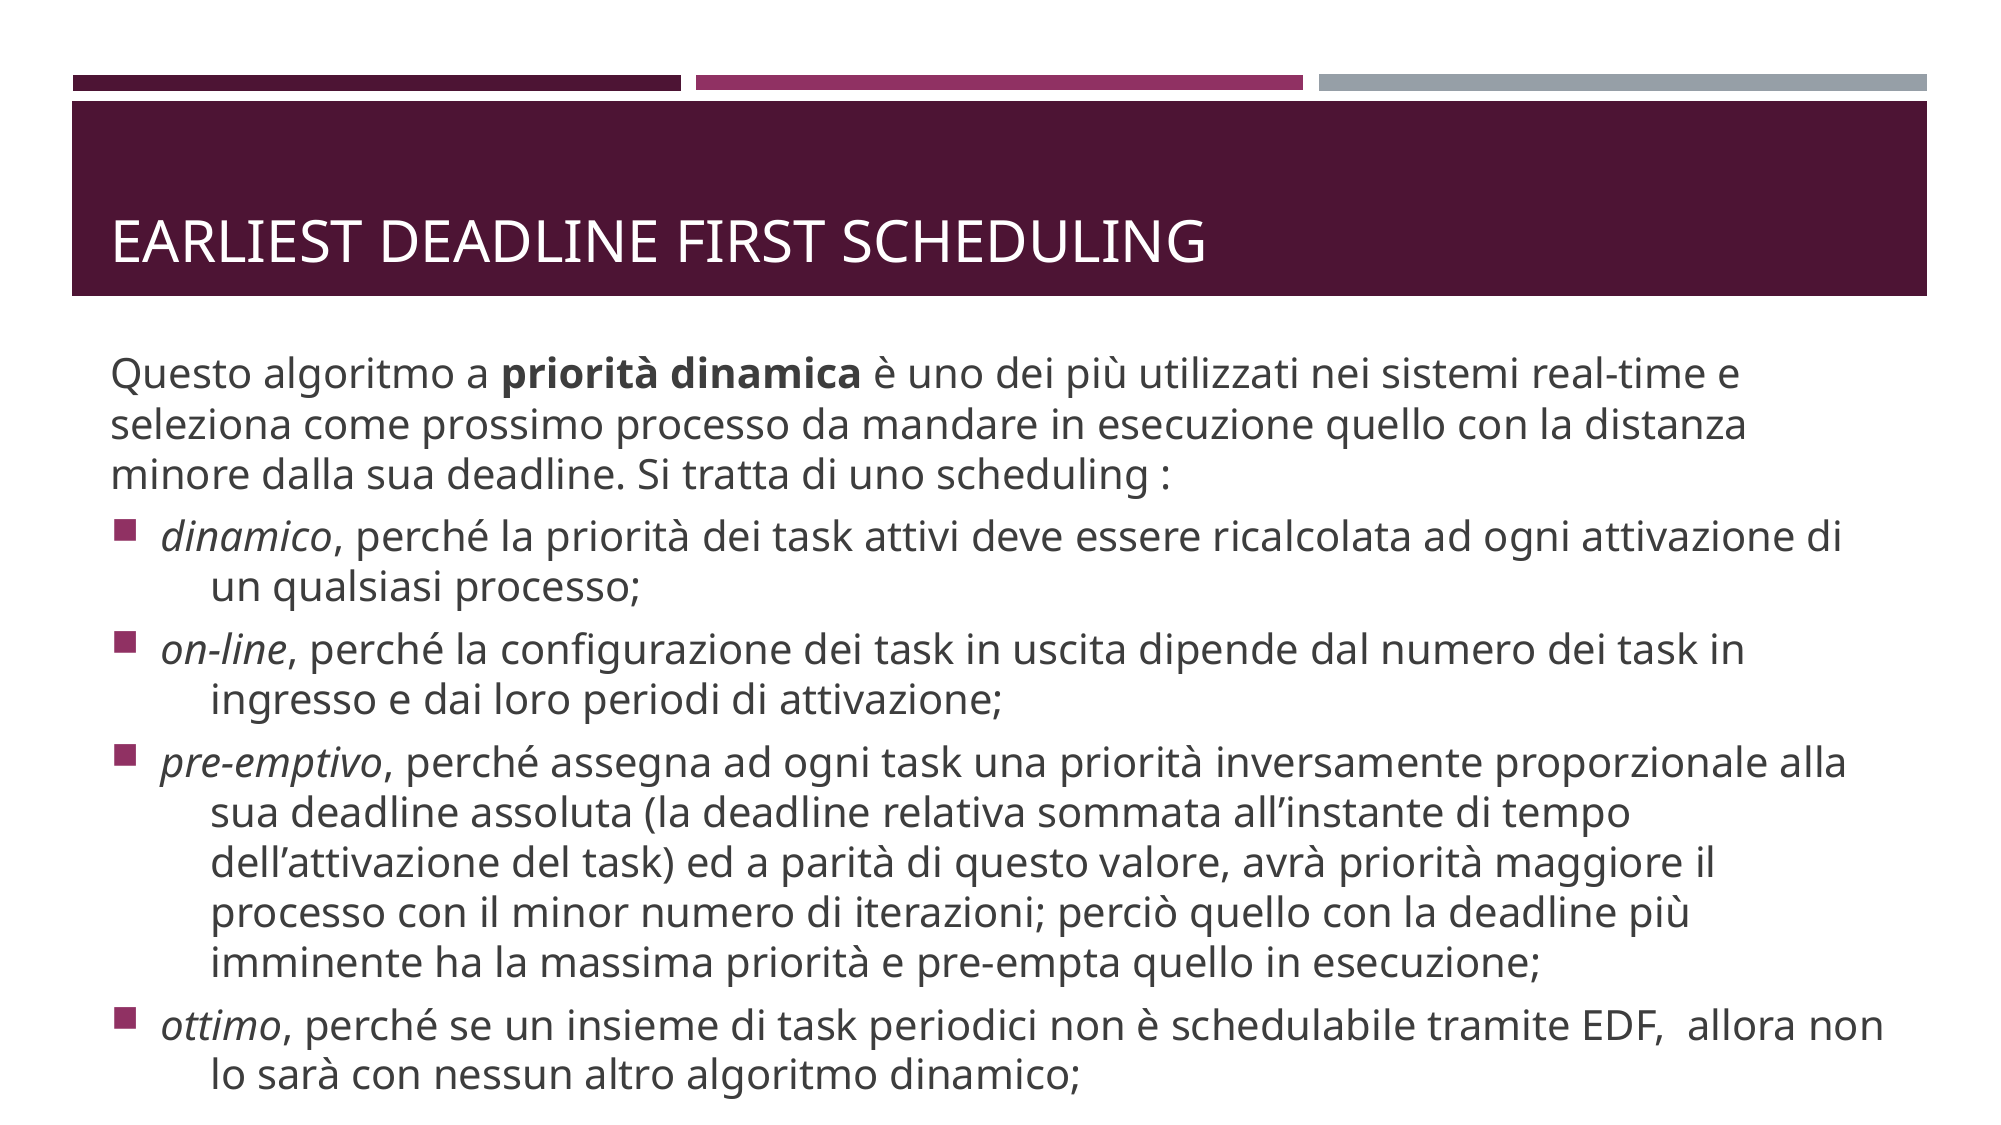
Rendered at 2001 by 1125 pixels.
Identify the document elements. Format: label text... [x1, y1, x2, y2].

list Questo algoritmo a priorità dinamica è uno dei più utilizzati nei sistemi real-time e seleziona come prossimo processo da mandare in esecuzione quello con la distanza minore dalla sua deadline. Si tratta di uno scheduling : dinamico, perché la priorità dei task attivi deve essere ricalcolata ad ogni attivazione di un qualsiasi processo; on-line, perché la configurazione dei task in uscita dipende dal numero dei task in ingresso e dai loro periodi di attivazione; pre-emptivo, perché assegna ad ogni task una priorità inversamente proporzionale alla sua deadline assoluta (la deadline relativa sommata all’instante di tempo dell’attivazione del task) ed a parità di questo valore, avrà priorità maggiore il processo con il minor numero di iterazioni; perciò quello con la deadline più imminente ha la massima priorità e pre-empta quello in esecuzione; ottimo, perché se un insieme di task periodici non è schedulabile tramite EDF, allora non lo sarà con nessun altro algoritmo dinamico; [95, 320, 1905, 1125]
title Earliest deadline first scheduling [95, 115, 1905, 282]
